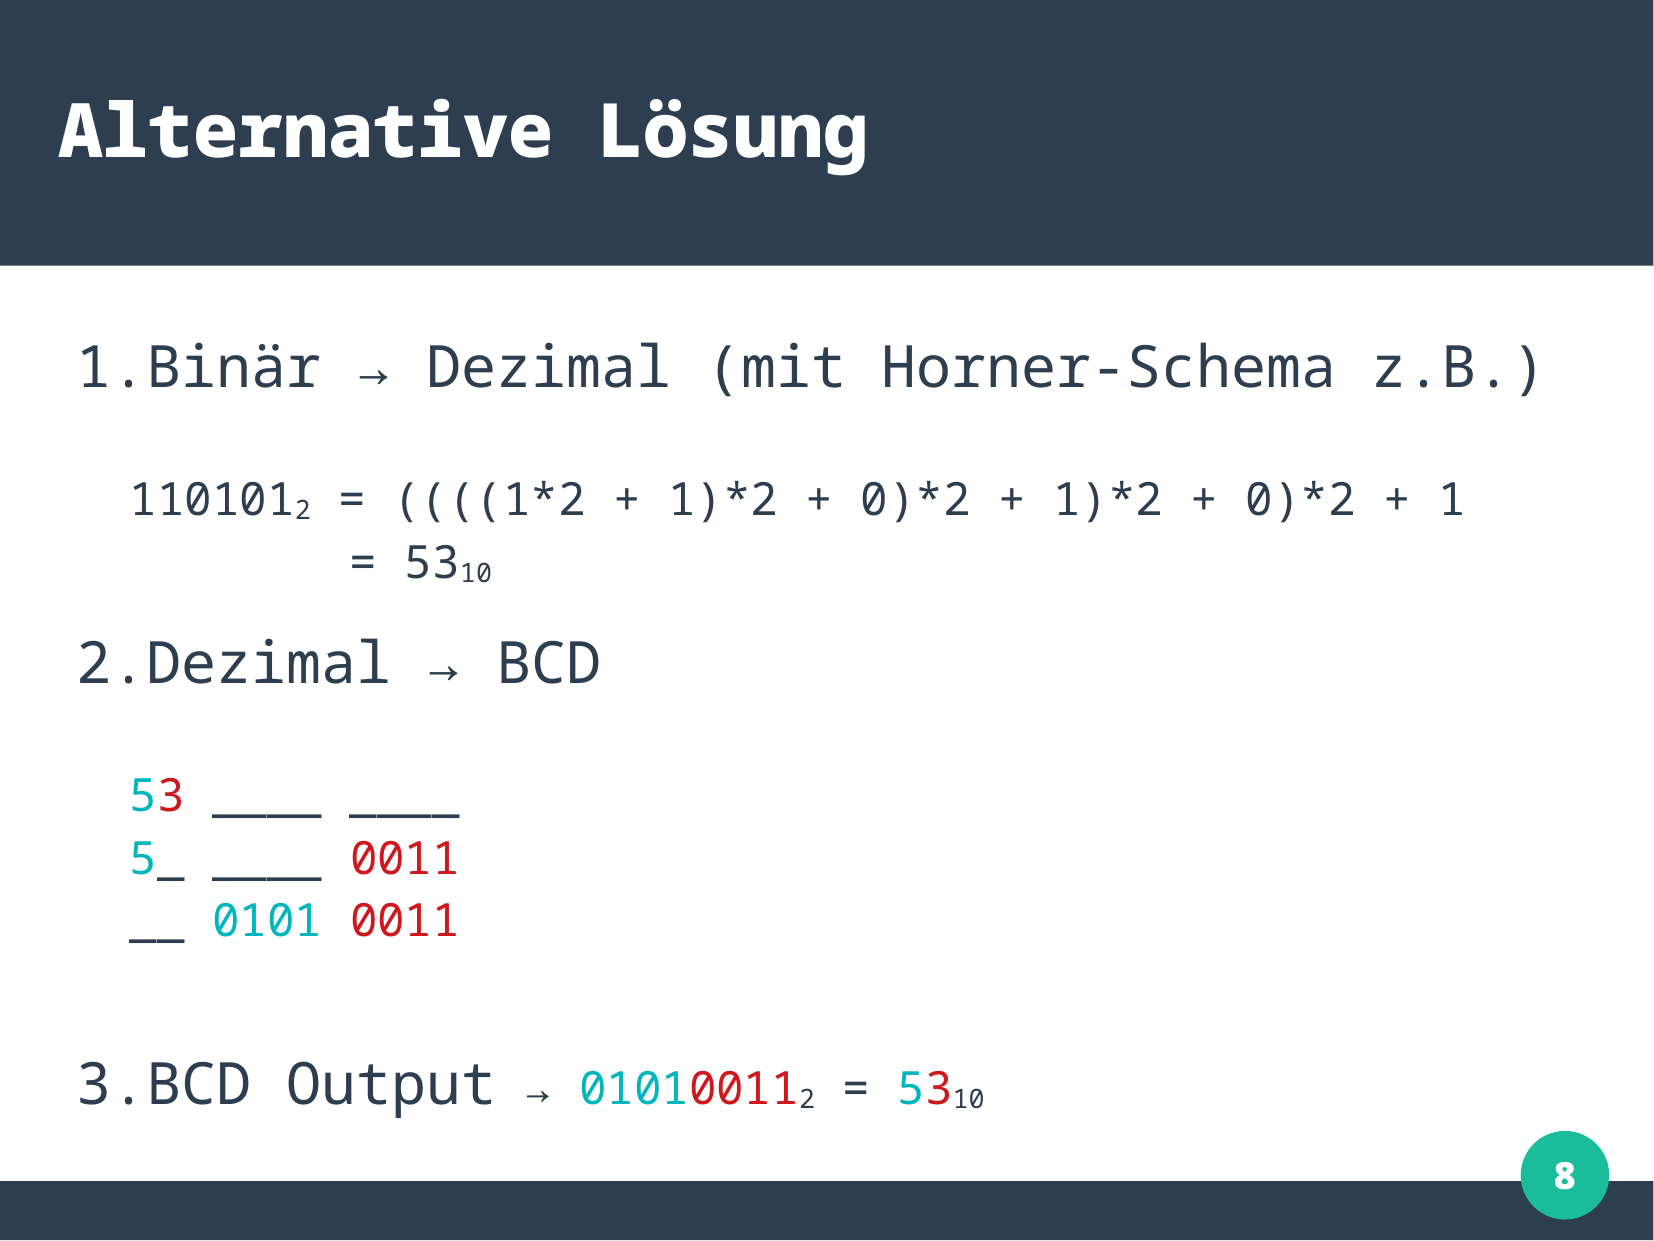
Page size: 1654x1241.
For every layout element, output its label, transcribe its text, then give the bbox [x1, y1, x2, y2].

title Alternative Lösung [59, 49, 1595, 207]
list Binär → Dezimal (mit Horner-Schema z.B.) 1101012 = ((((1*2 + 1)*2 + 0)*2 + 1)*2 + 0)*2 + 1 = 5310 Dezimal → BCD 53 ____ ____ 5_ ____ 0011 __ 0101 0011 BCD Output → 010100112 = 5310 [59, 324, 1595, 1152]
